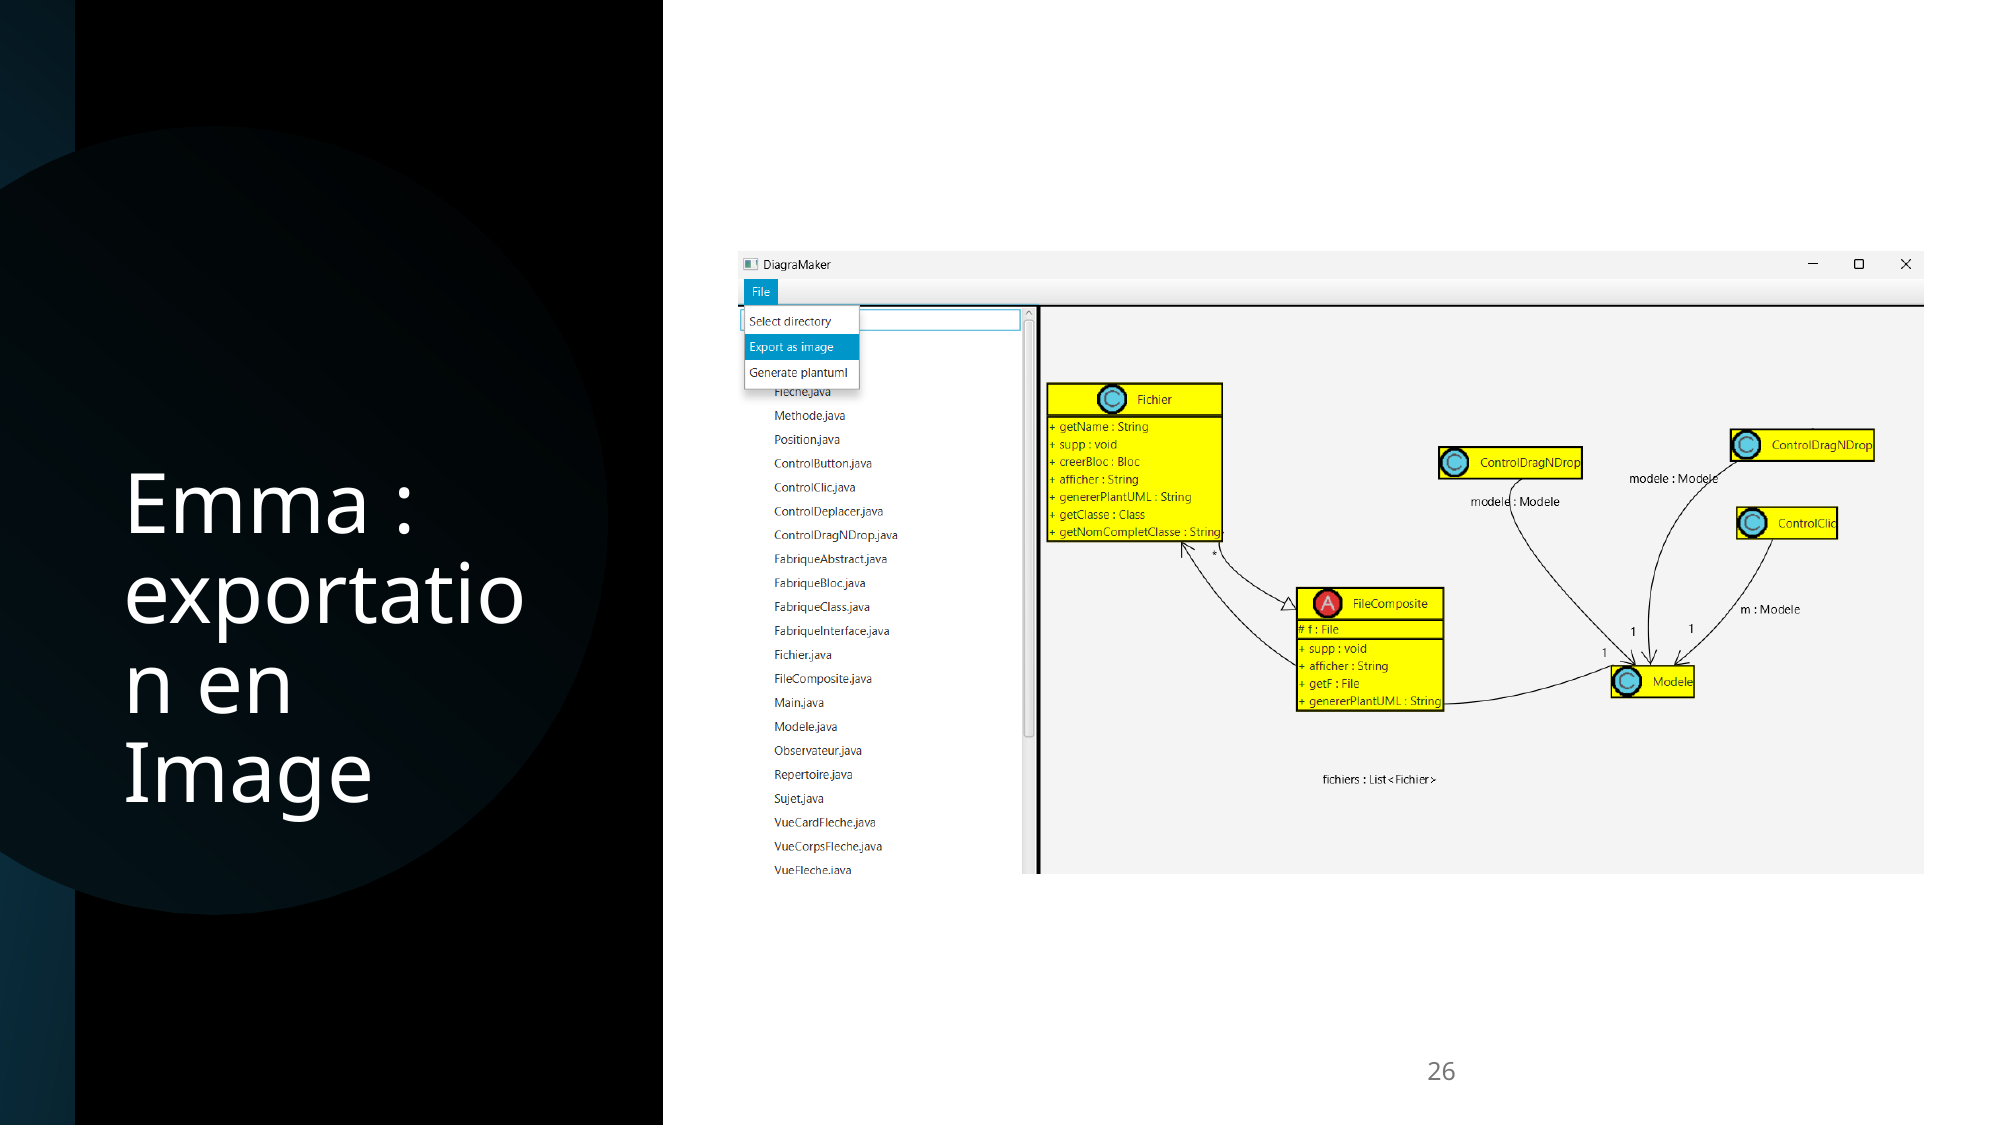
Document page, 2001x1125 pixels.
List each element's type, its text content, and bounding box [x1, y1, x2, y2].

picture [738, 251, 1924, 874]
text_box [0, 0, 2000, 1125]
title Emma : exportation en Image [108, 453, 581, 958]
